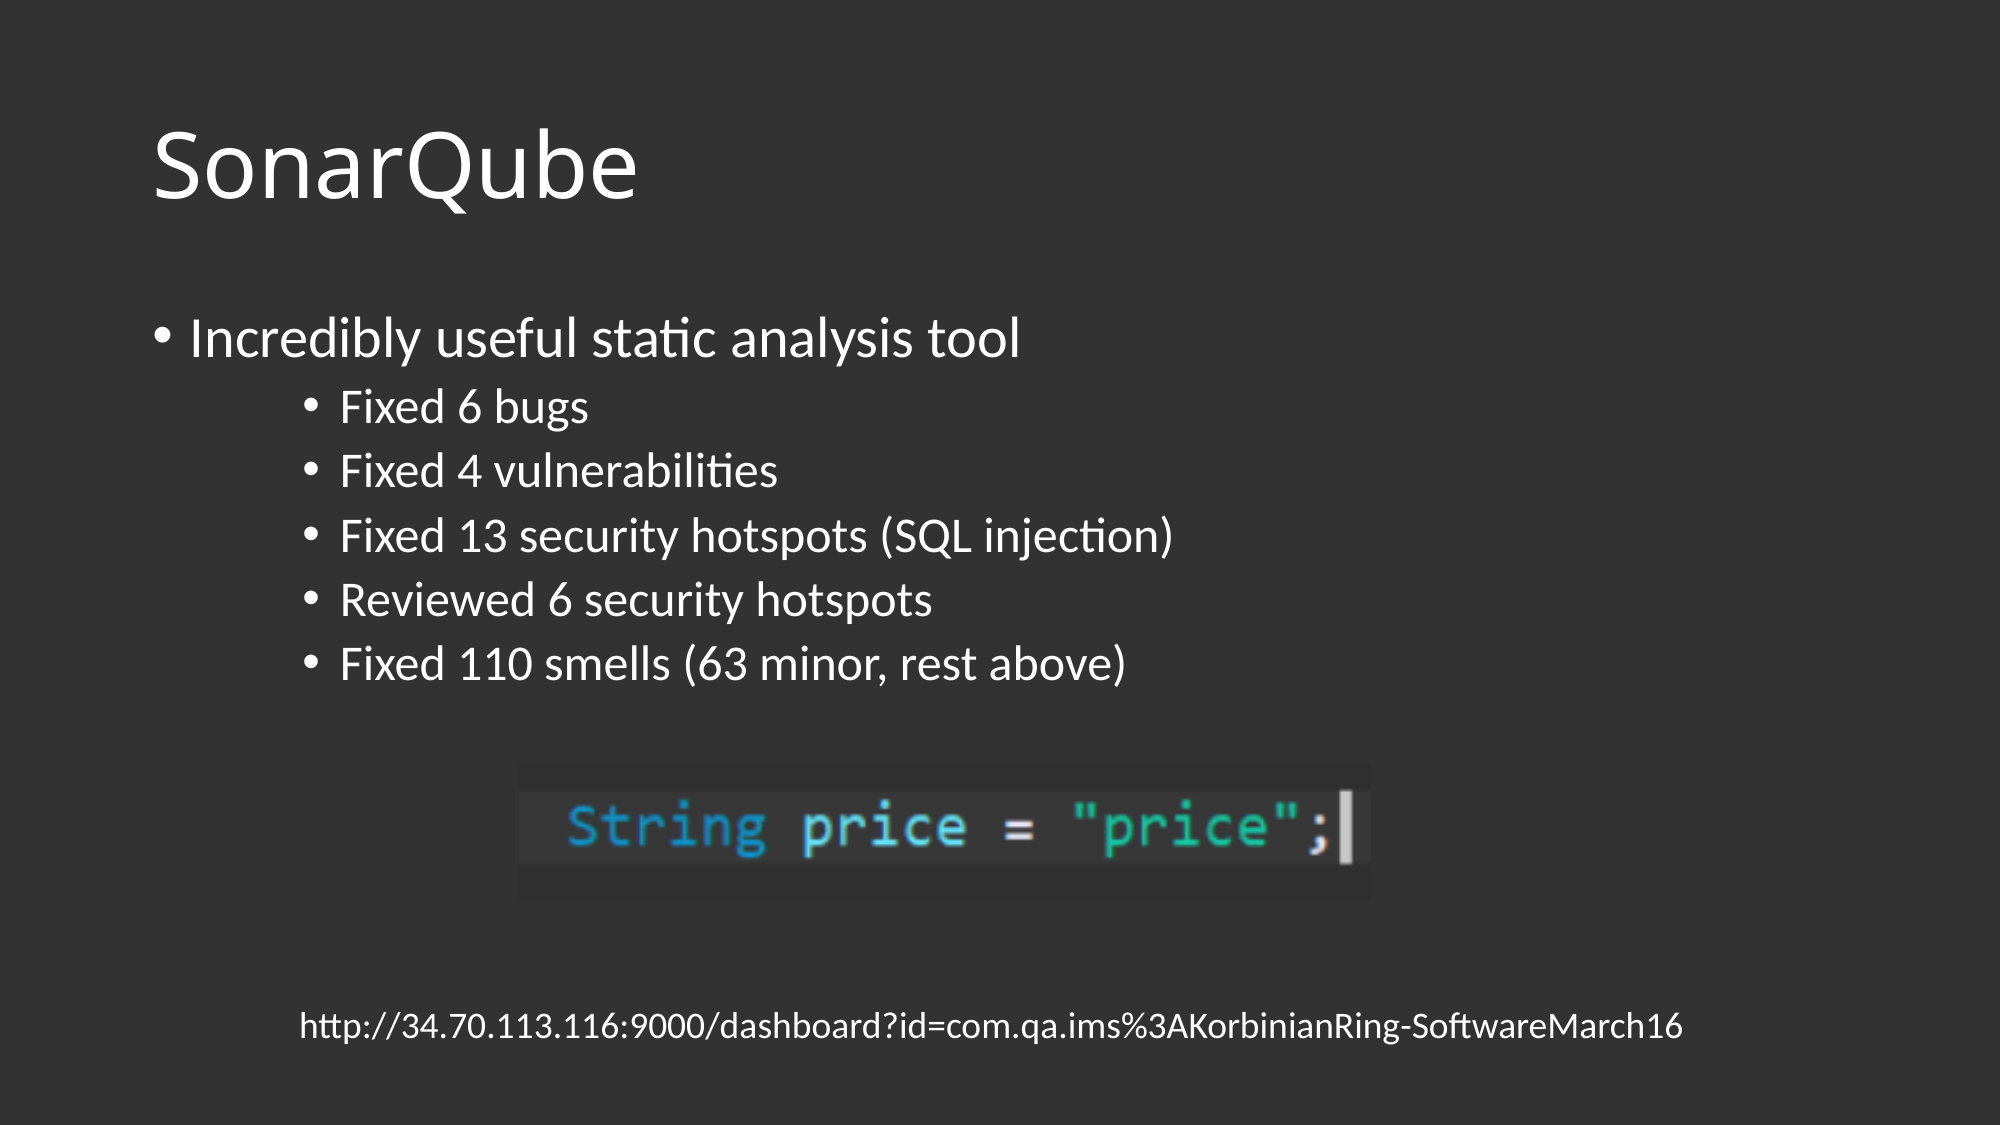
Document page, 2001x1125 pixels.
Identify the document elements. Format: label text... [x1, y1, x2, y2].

list Incredibly useful static analysis tool Fixed 6 bugs Fixed 4 vulnerabilities Fixed 13 security hotspots (SQL injection) Reviewed 6 security hotspots Fixed 110 smells (63 minor, rest above) [137, 299, 1863, 1014]
text_box http://34.70.113.116:9000/dashboard?id=com.qa.ims%3AKorbinianRing-SoftwareMarch16 [284, 993, 1716, 1055]
picture [519, 764, 1371, 899]
title SonarQube [137, 59, 1863, 278]
